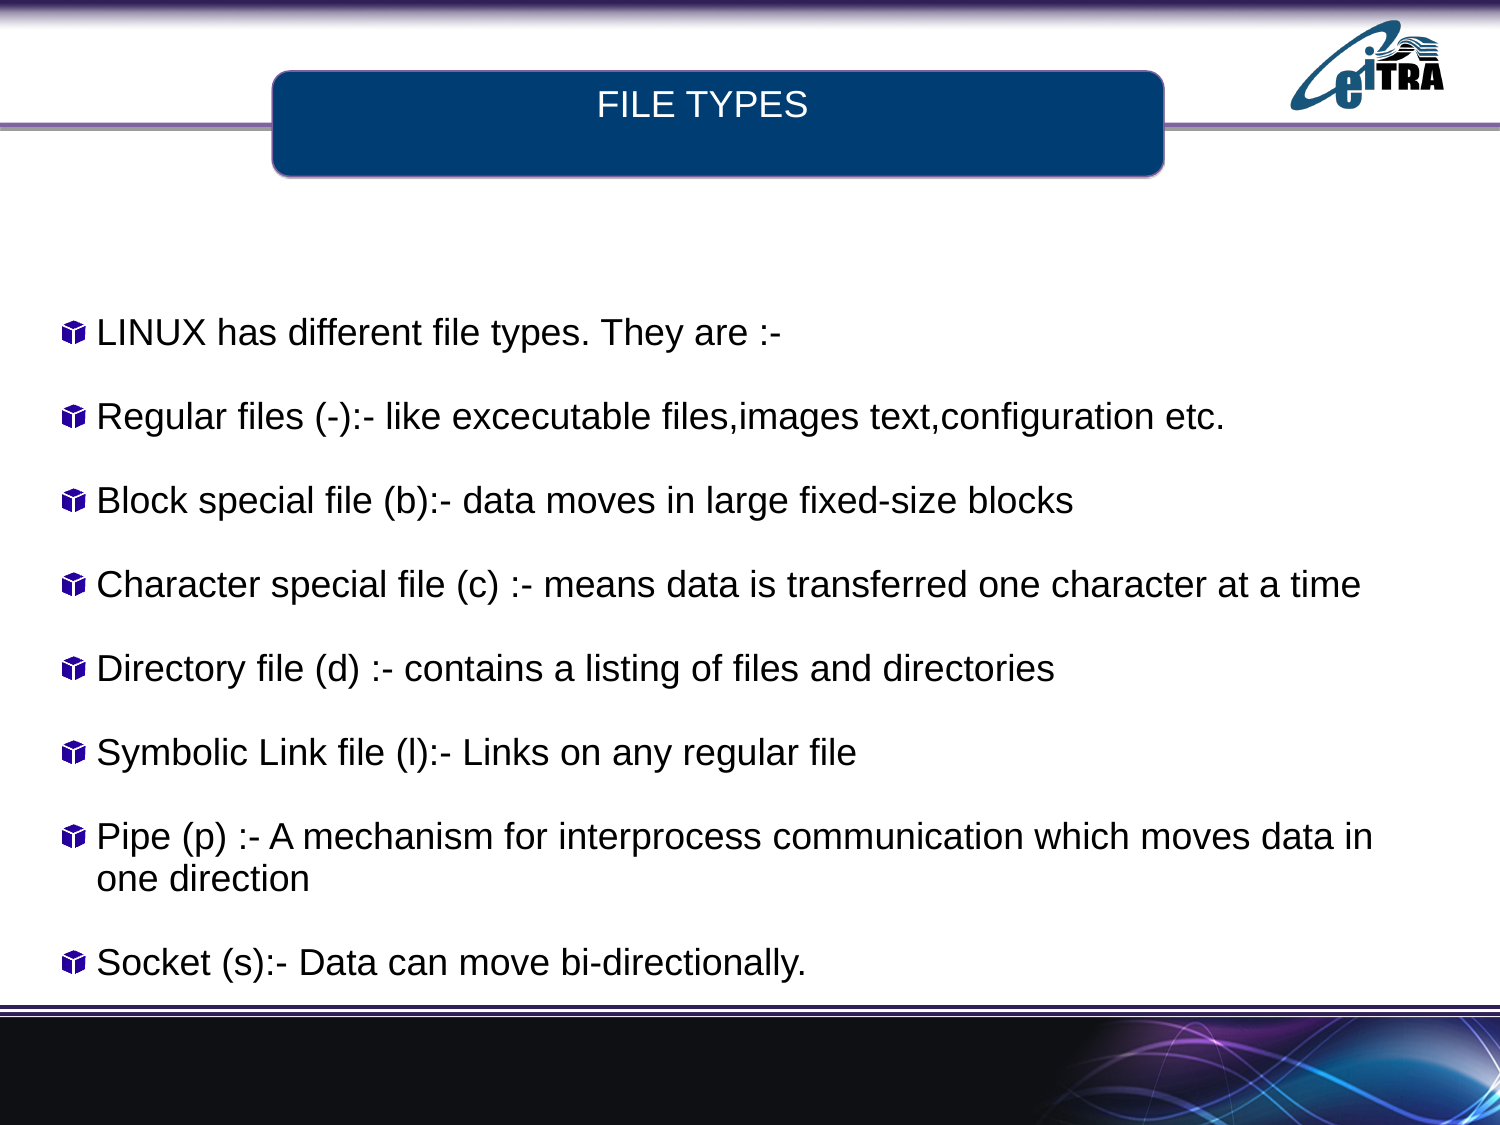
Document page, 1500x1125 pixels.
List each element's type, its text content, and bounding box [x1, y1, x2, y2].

text_box LINUX has different file types. They are :- Regular files (-):- like excecutable files,images text,configuration etc. Block special file (b):- data moves in large fixed-size blocks Character special file (c) :- means data is transferred one character at a time Directory file (d) :- contains a listing of files and directories Symbolic Link file (l):- Links on any regular file Pipe (p) :- A mechanism for interprocess communication which moves data in one direction Socket (s):- Data can move bi-directionally. [46, 261, 1460, 1025]
picture [0, 1005, 1500, 1125]
picture [0, 0, 1500, 146]
text_box FILE TYPES [272, 70, 1164, 177]
